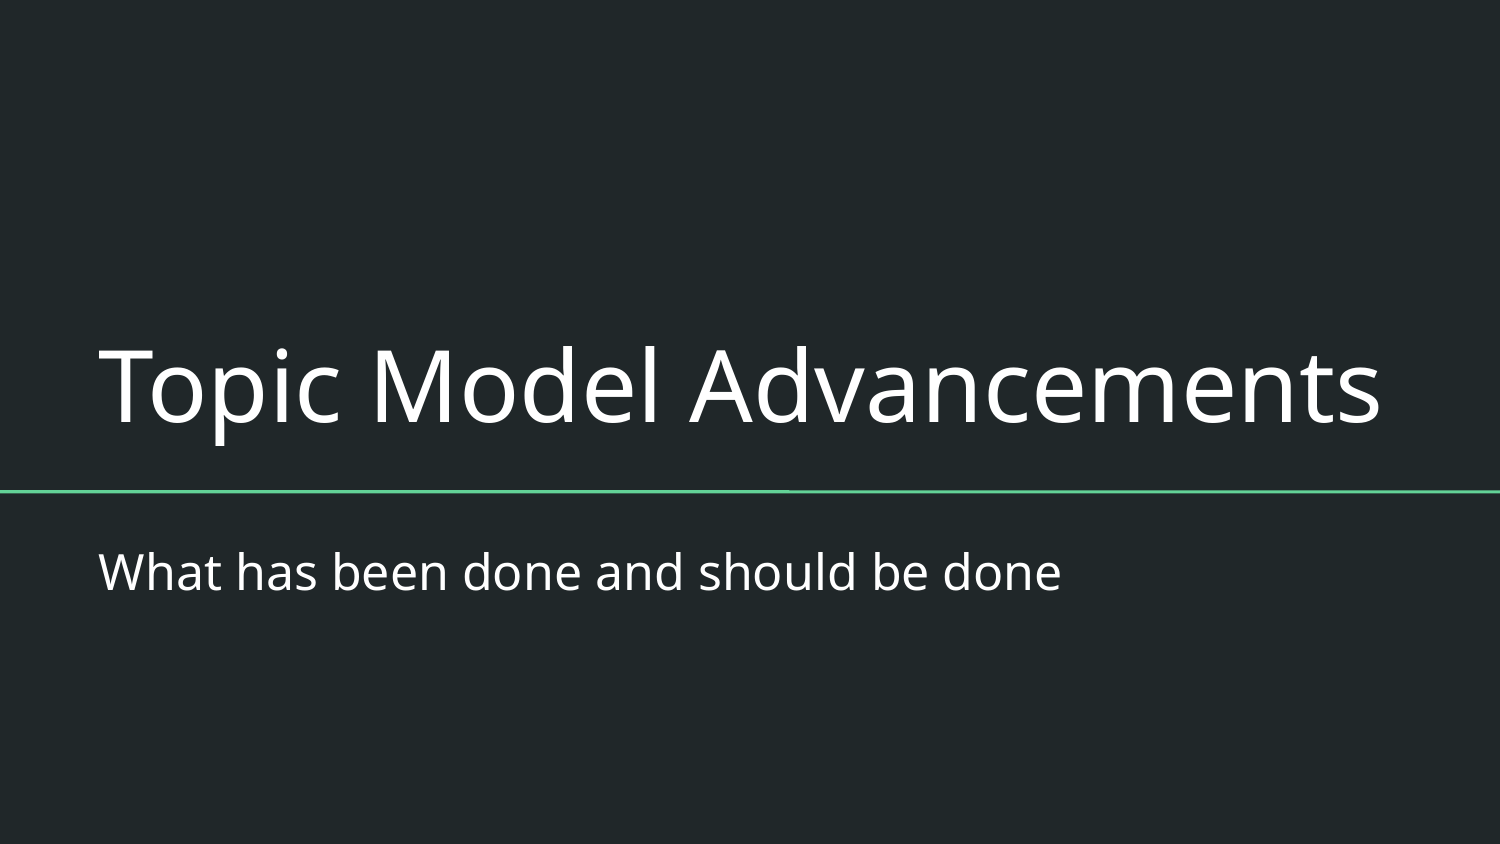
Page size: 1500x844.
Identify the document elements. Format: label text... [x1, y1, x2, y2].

subtitle What has been done and should be done [83, 522, 1417, 626]
title Topic Model Advancements [83, 206, 1417, 467]
